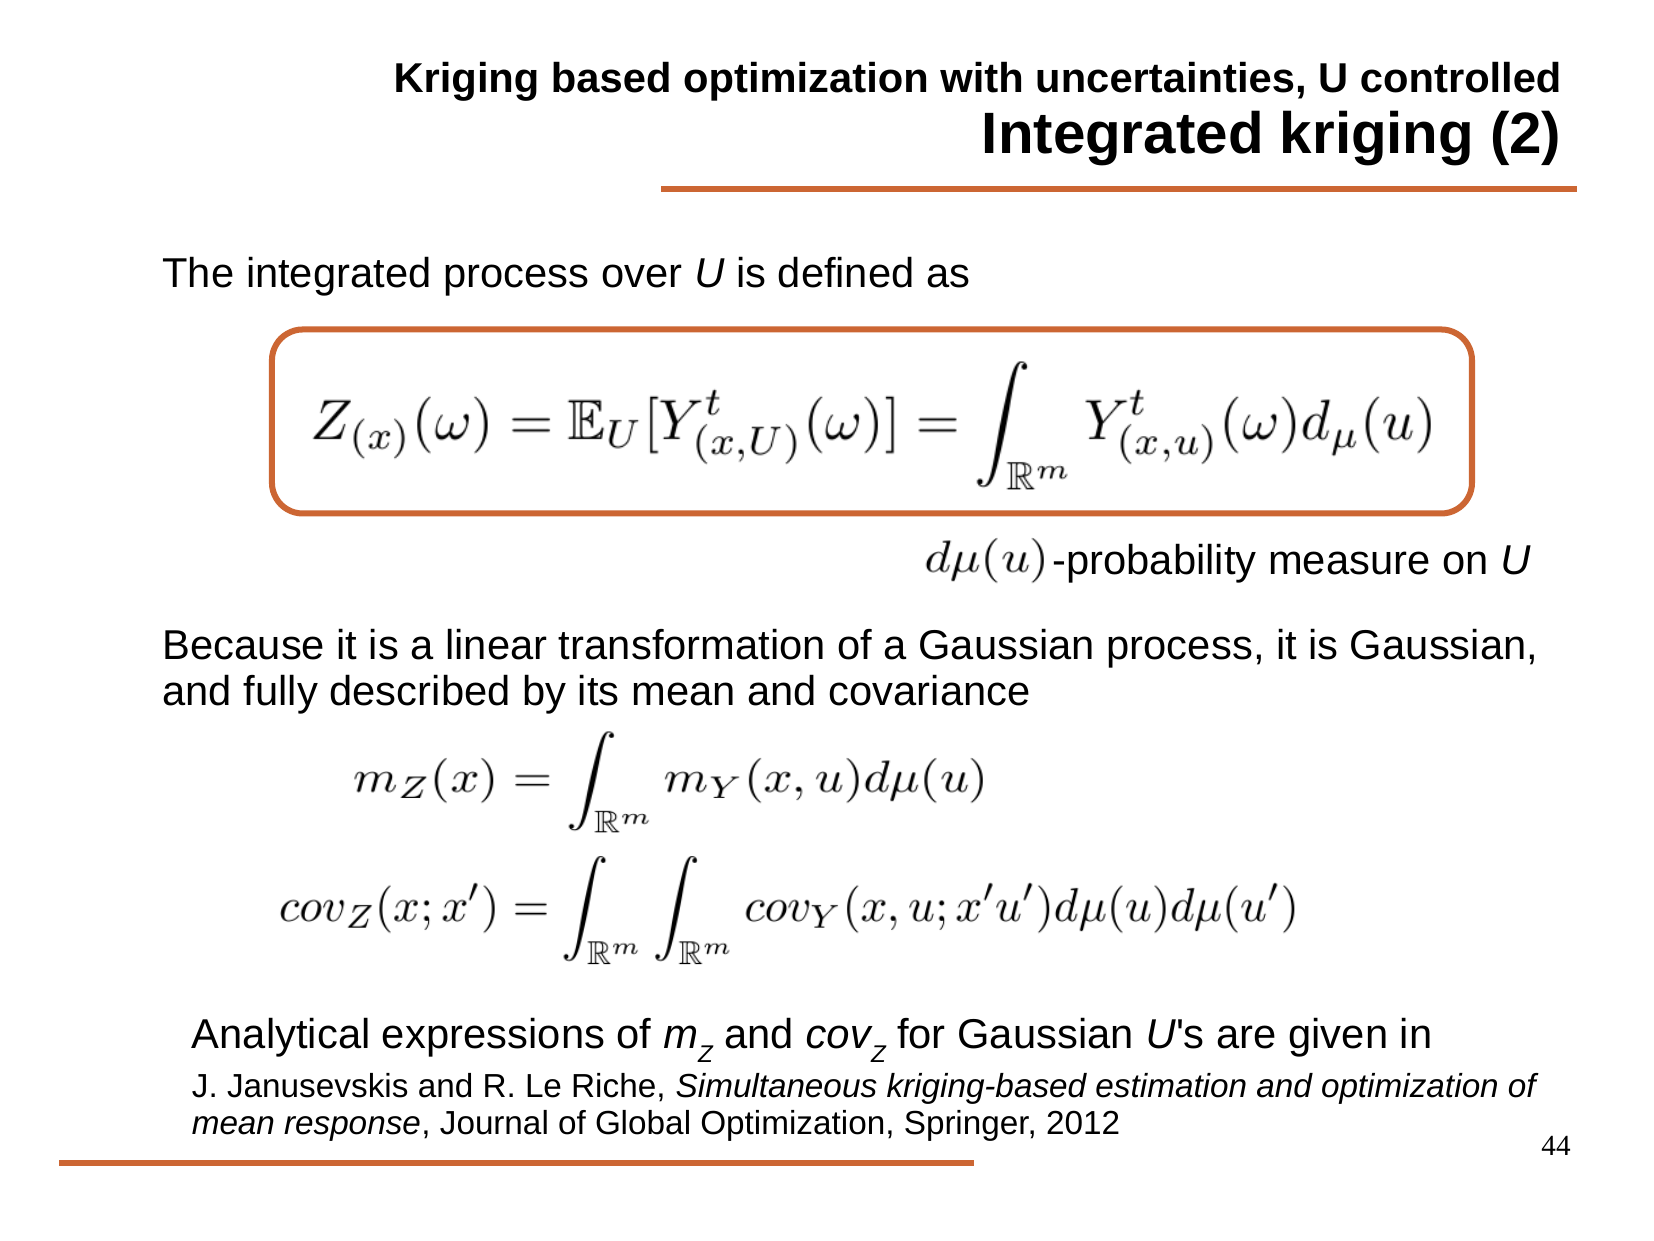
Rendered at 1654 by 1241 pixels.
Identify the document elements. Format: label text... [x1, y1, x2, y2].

text_box The integrated process over U is defined as [147, 242, 1506, 304]
picture [271, 497, 287, 514]
picture [921, 527, 1050, 603]
text_box Because it is a linear transformation of a Gaussian process, it is Gaussian, and fully described by its mean and covariance [147, 614, 1565, 722]
text_box Kriging based optimization with uncertainties, U controlled Integrated kriging (2) [218, 47, 1577, 174]
text_box -probability measure on U [1037, 529, 1654, 591]
picture [275, 333, 1458, 510]
picture [253, 722, 1326, 988]
text_box Analytical expressions of mZ and covZ for Gaussian U's are given in J. Janusevskis and R. Le Riche, Simultaneous kriging-based estimation and optimization of mean response, Journal of Global Optimization, Springer, 2012 [177, 1003, 1565, 1150]
picture [271, 329, 287, 346]
